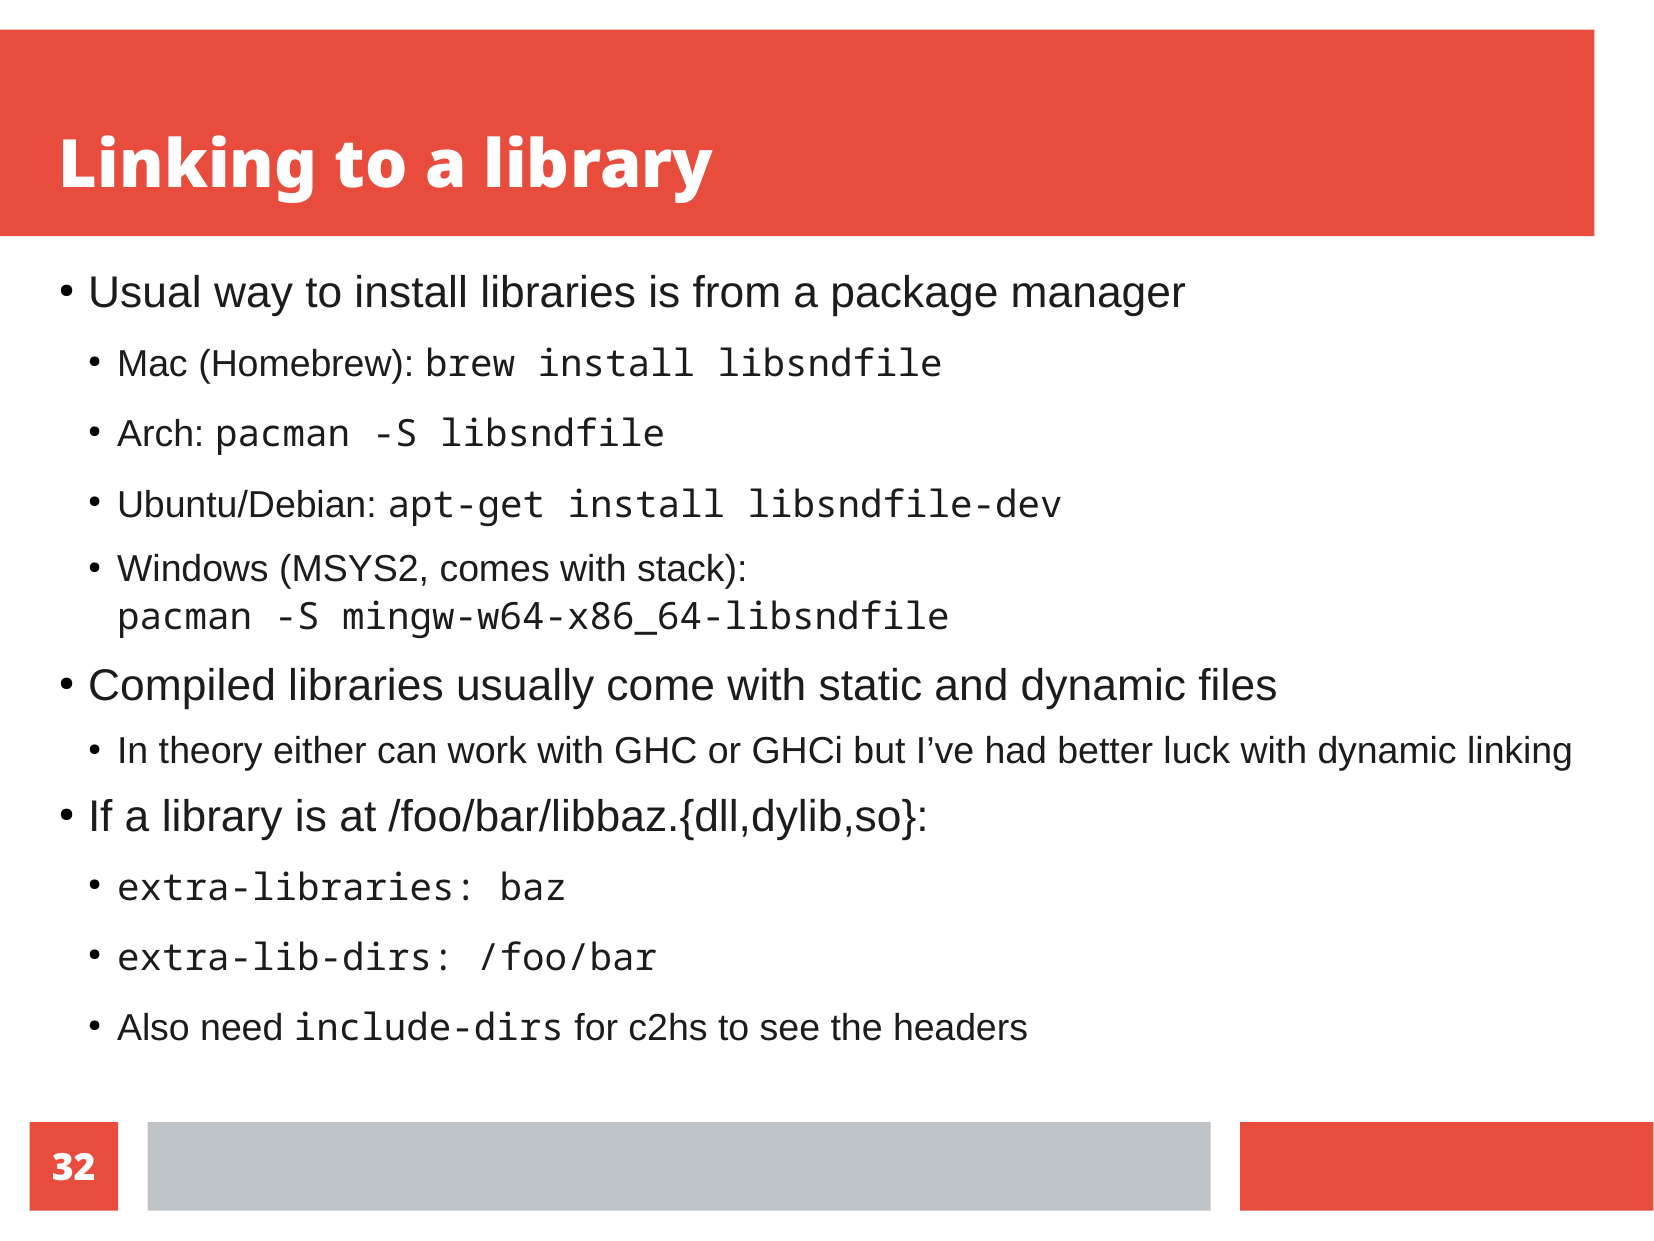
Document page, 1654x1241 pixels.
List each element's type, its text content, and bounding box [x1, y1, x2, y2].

list Usual way to install libraries is from a package manager Mac (Homebrew): brew install libsndfile Arch: pacman -S libsndfile Ubuntu/Debian: apt-get install libsndfile-dev Windows (MSYS2, comes with stack): pacman -S mingw-w64-x86_64-libsndfile Compiled libraries usually come with static and dynamic files In theory either can work with GHC or GHCi but I’ve had better luck with dynamic linking If a library is at /foo/bar/libbaz.{dll,dylib,so}: extra-libraries: baz extra-lib-dirs: /foo/bar Also need include-dirs for c2hs to see the headers [59, 267, 1606, 1096]
title Linking to a library [59, 59, 1595, 207]
